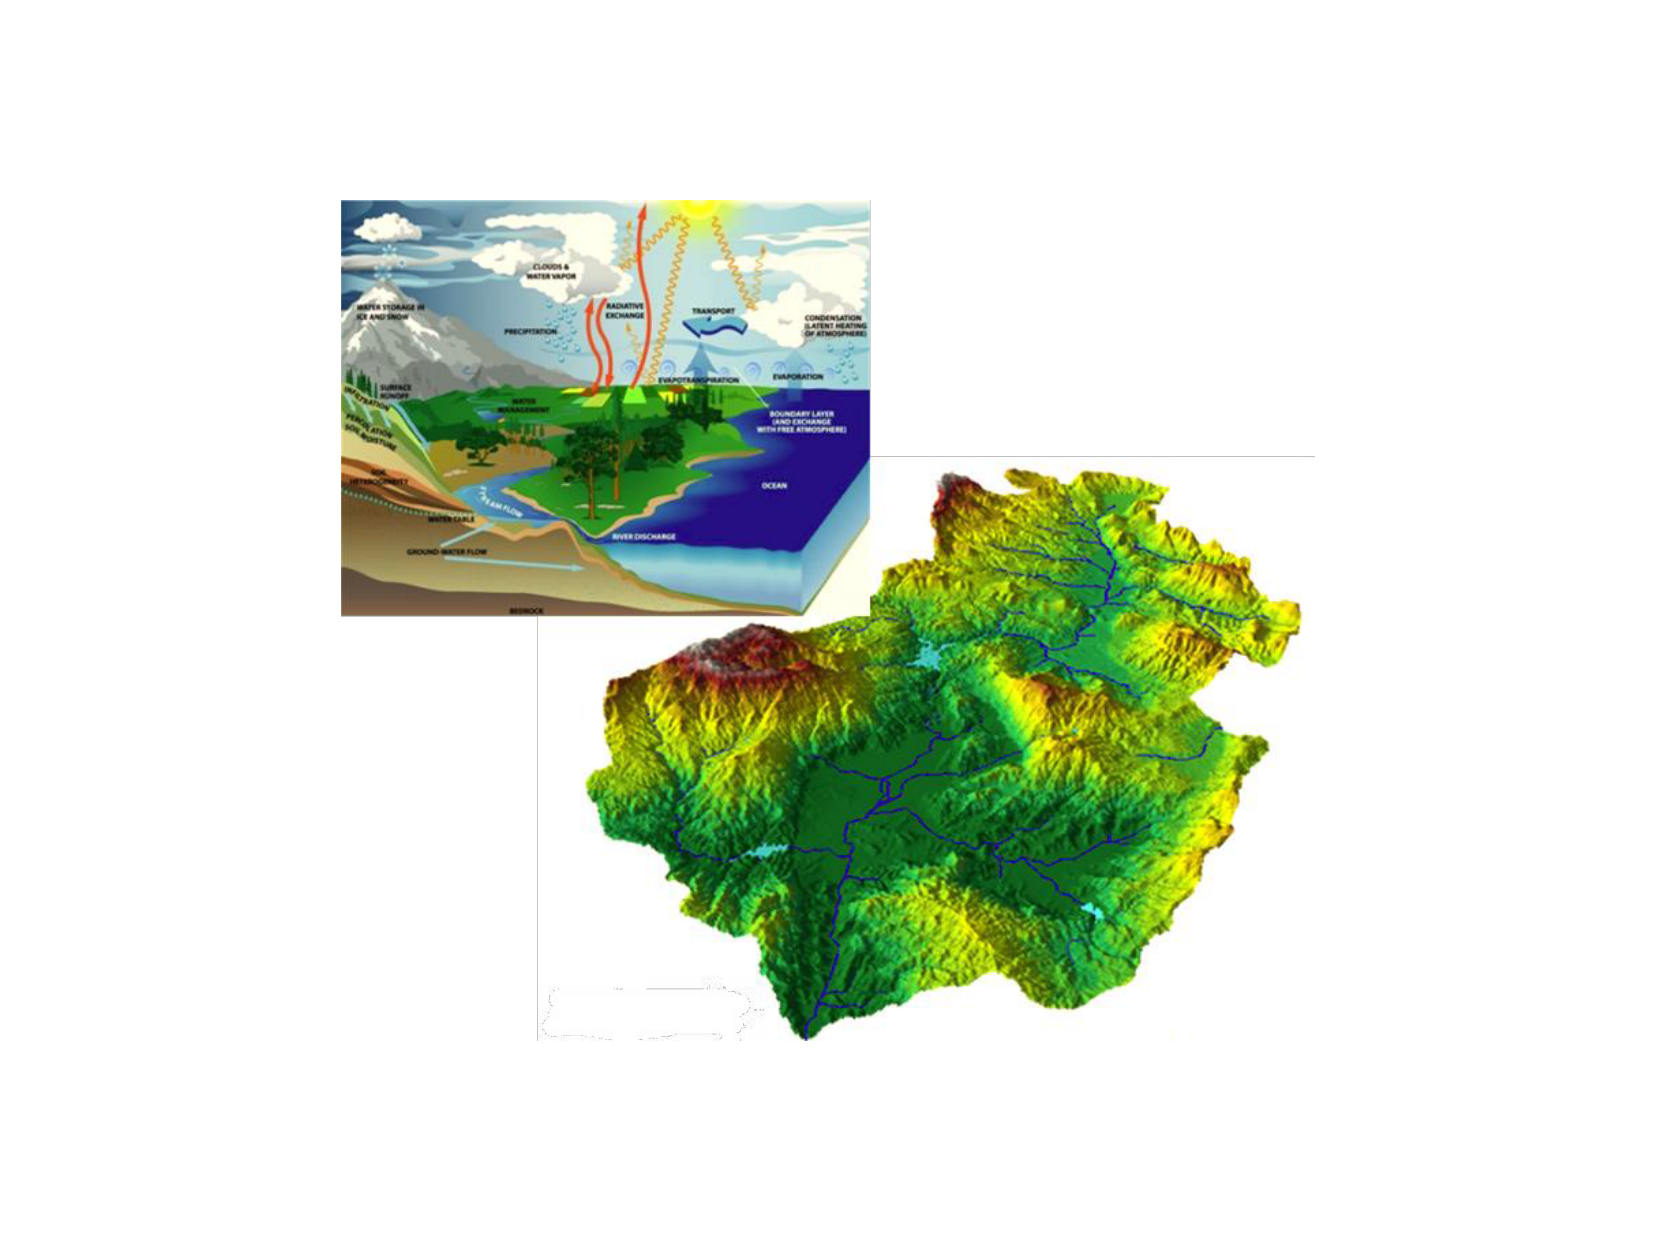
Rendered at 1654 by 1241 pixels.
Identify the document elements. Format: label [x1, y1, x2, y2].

picture [341, 200, 1315, 1041]
